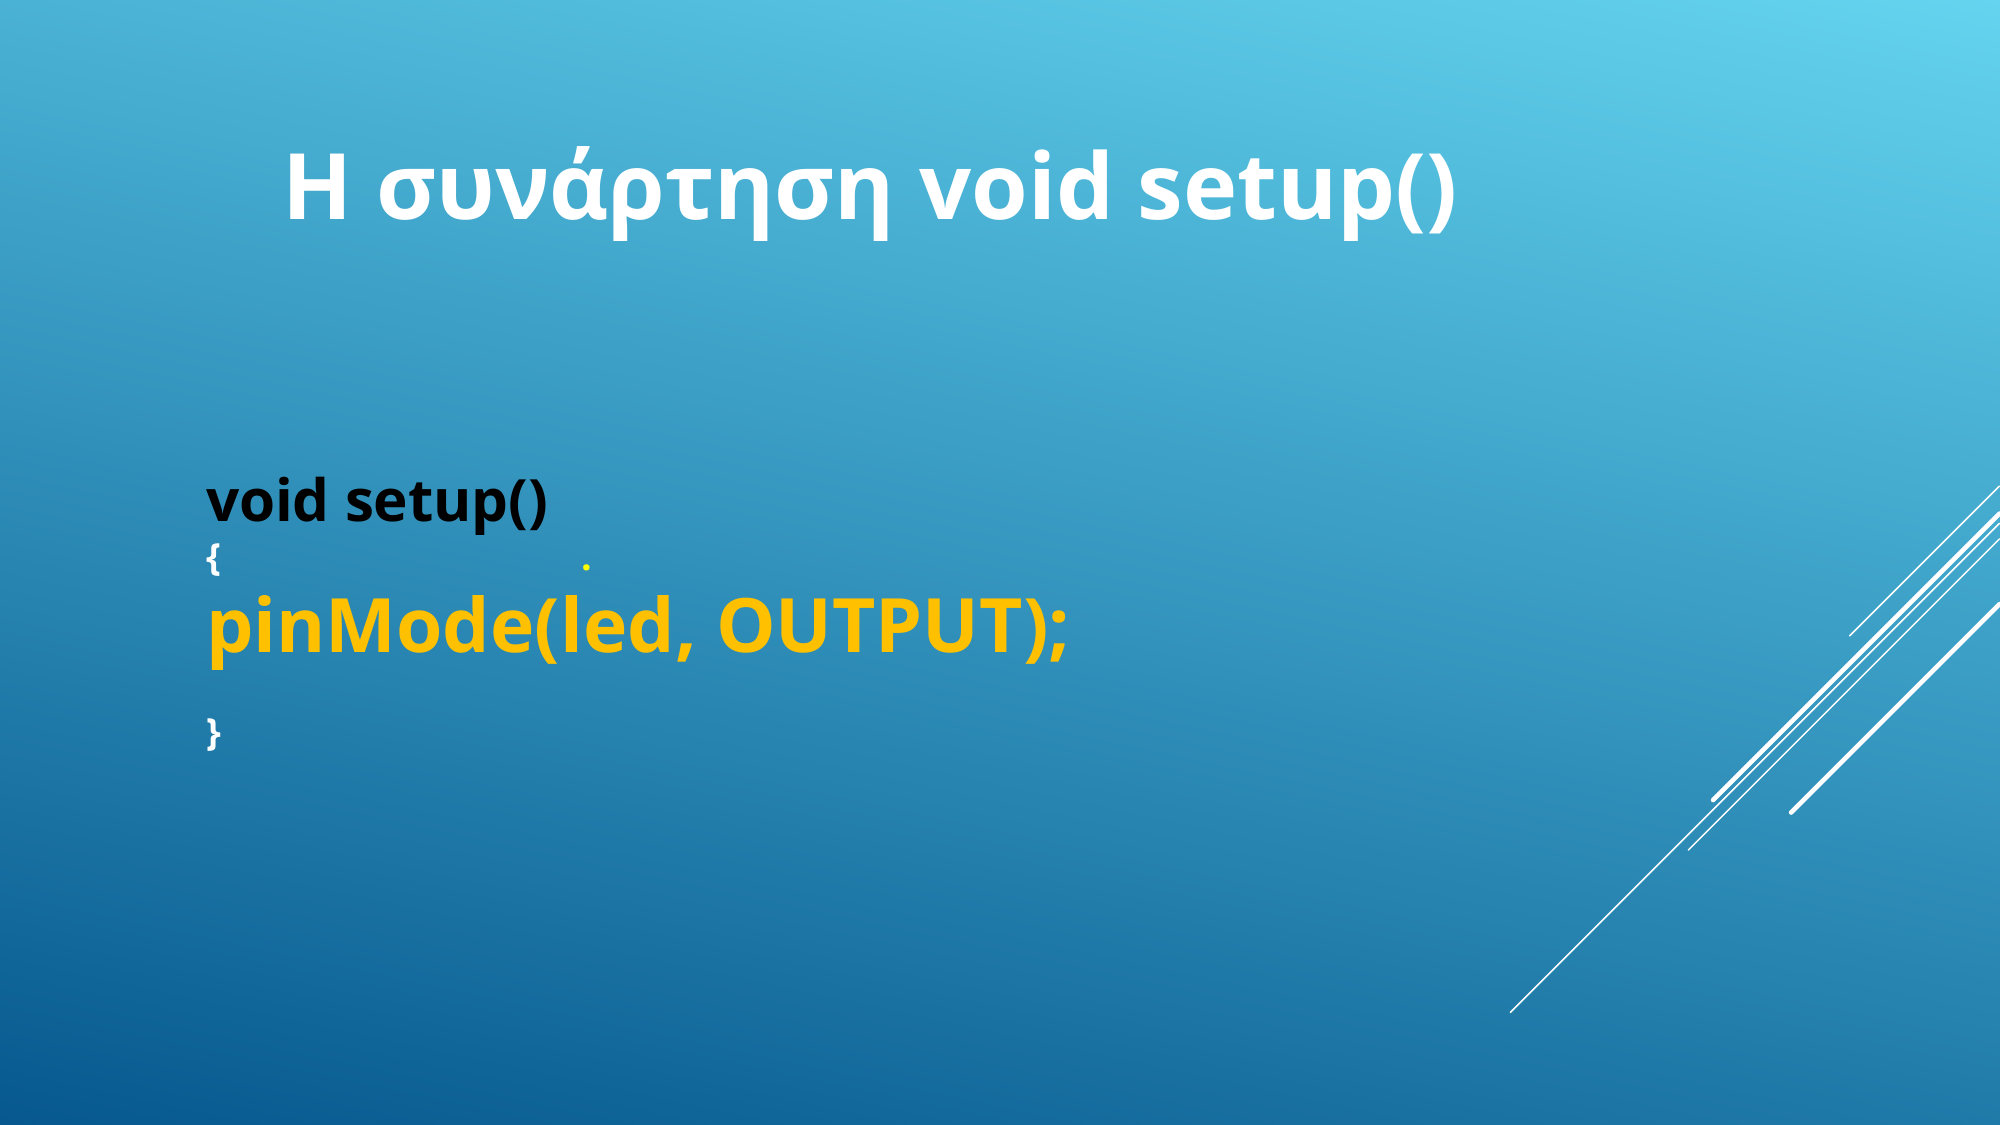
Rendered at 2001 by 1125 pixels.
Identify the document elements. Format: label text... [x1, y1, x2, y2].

text_box H συνάρτηση void setup() void setup() { . pinMode(led, OUTPUT); } [191, 121, 1904, 761]
